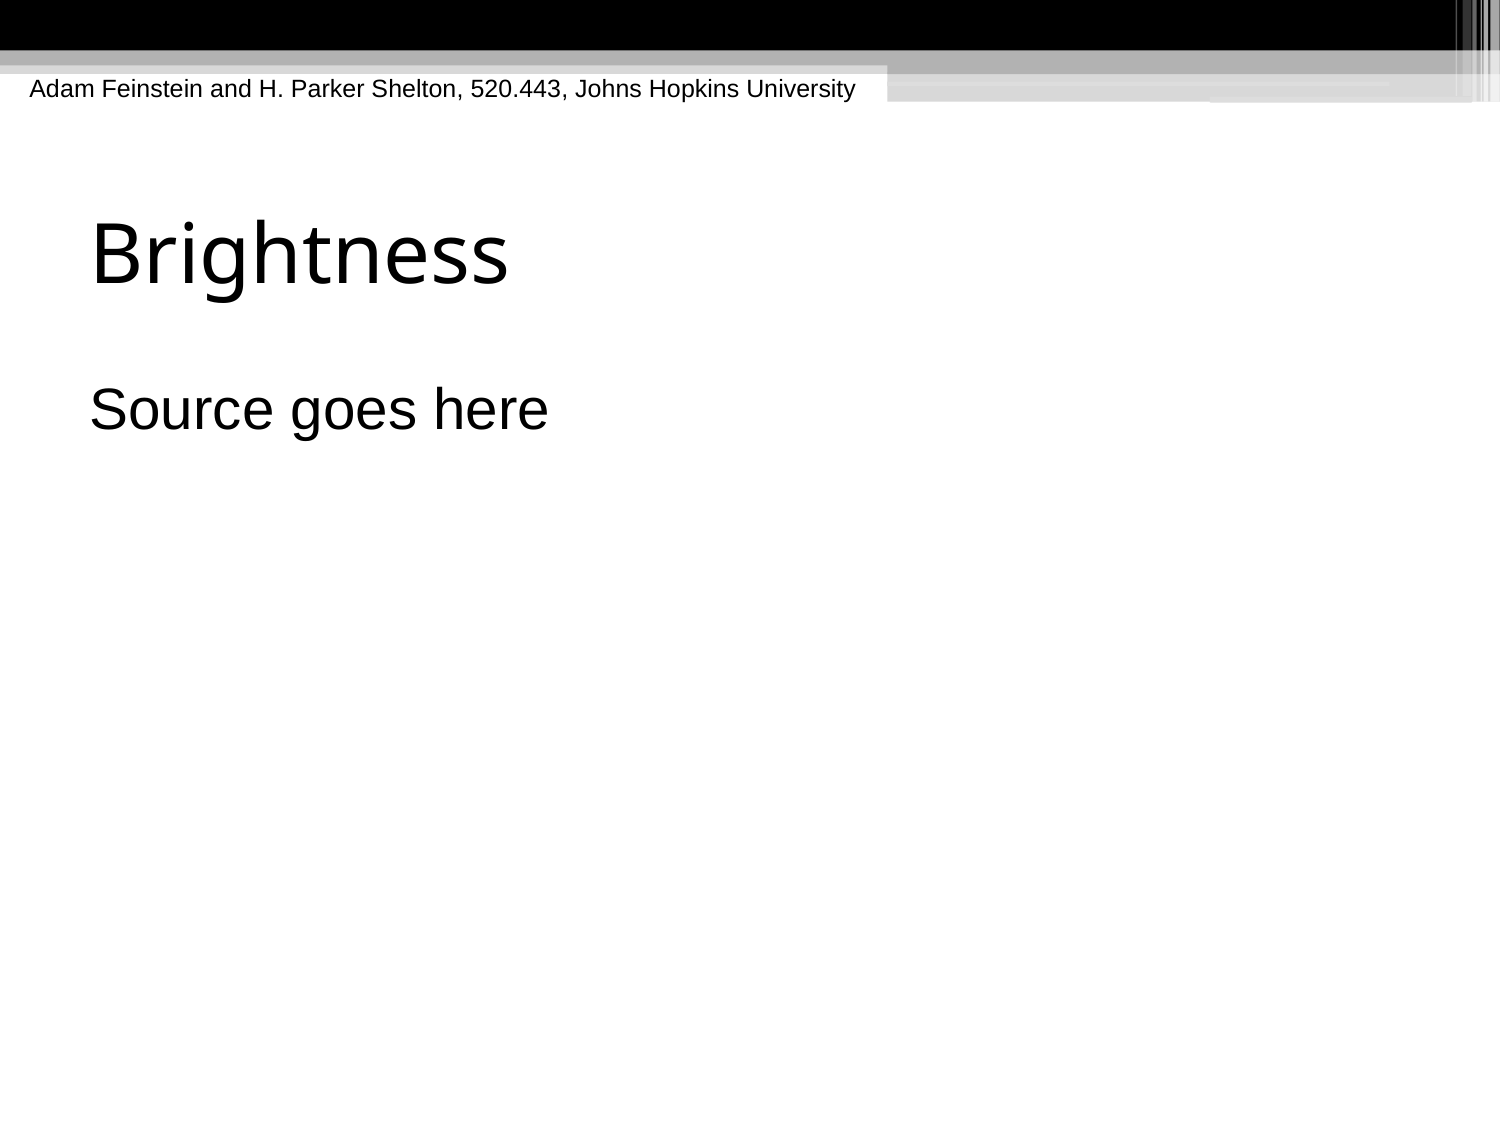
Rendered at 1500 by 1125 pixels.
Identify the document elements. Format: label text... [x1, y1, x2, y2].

title Brightness [75, 187, 1425, 363]
list Source goes here [75, 368, 1425, 1079]
text_box Adam Feinstein and H. Parker Shelton, 520.443, Johns Hopkins University [0, 67, 888, 110]
